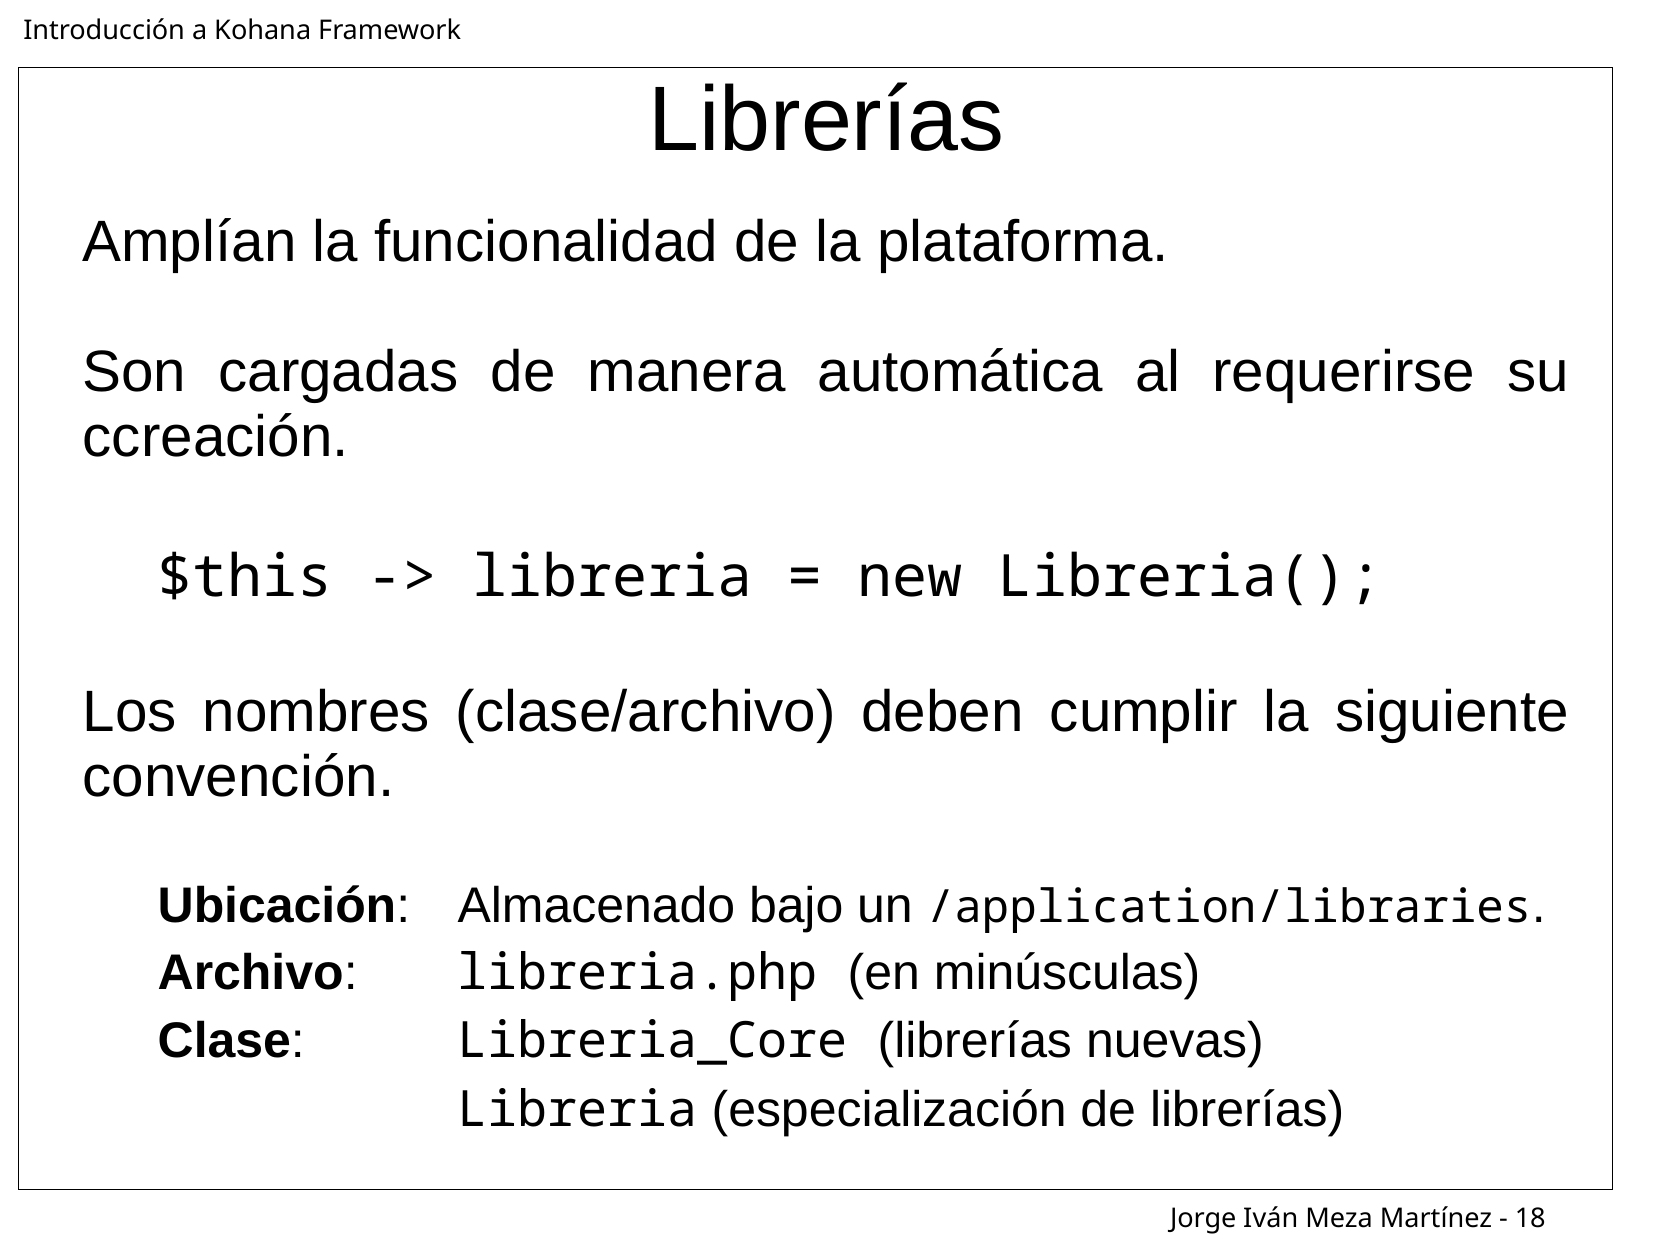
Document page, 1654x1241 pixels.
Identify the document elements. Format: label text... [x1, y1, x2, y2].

title Librerías [82, 56, 1571, 181]
subtitle Amplían la funcionalidad de la plataforma. Son cargadas de manera automática al requerirse su ccreación. $this -> libreria = new Libreria(); Los nombres (clase/archivo) deben cumplir la siguiente convención. Ubicación: Almacenado bajo un /application/libraries. Archivo: libreria.php (en minúsculas) Clase: Libreria_Core (librerías nuevas) Libreria (especialización de librerías) [82, 186, 1571, 1164]
